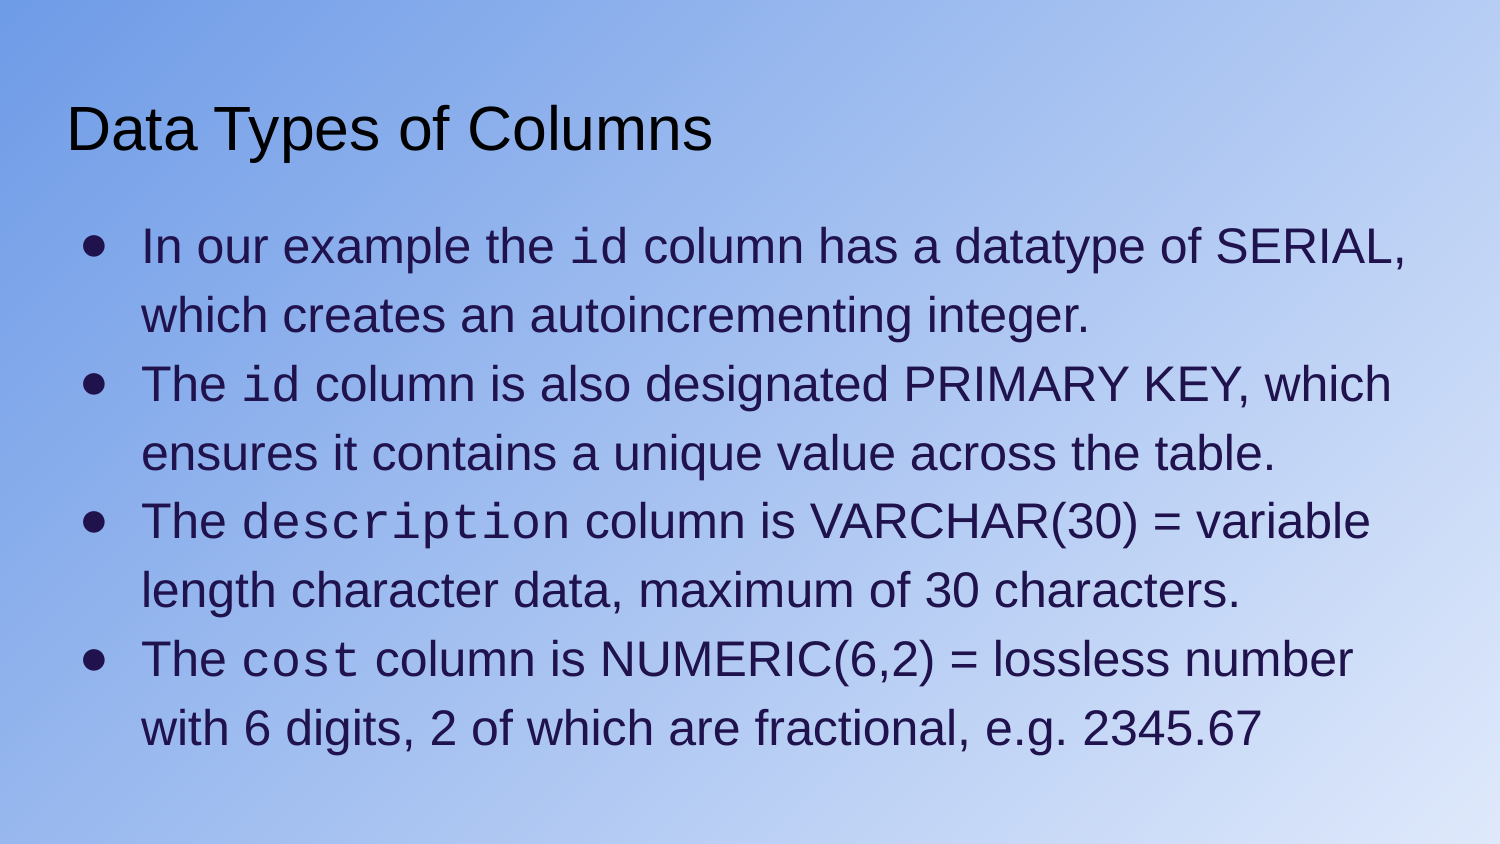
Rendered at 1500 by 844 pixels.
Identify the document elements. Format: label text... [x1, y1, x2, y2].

list In our example the id column has a datatype of SERIAL, which creates an autoincrementing integer. The id column is also designated PRIMARY KEY, which ensures it contains a unique value across the table. The description column is VARCHAR(30) = variable length character data, maximum of 30 characters. The cost column is NUMERIC(6,2) = lossless number with 6 digits, 2 of which are fractional, e.g. 2345.67 [51, 189, 1449, 750]
title Data Types of Columns [51, 72, 1449, 167]
